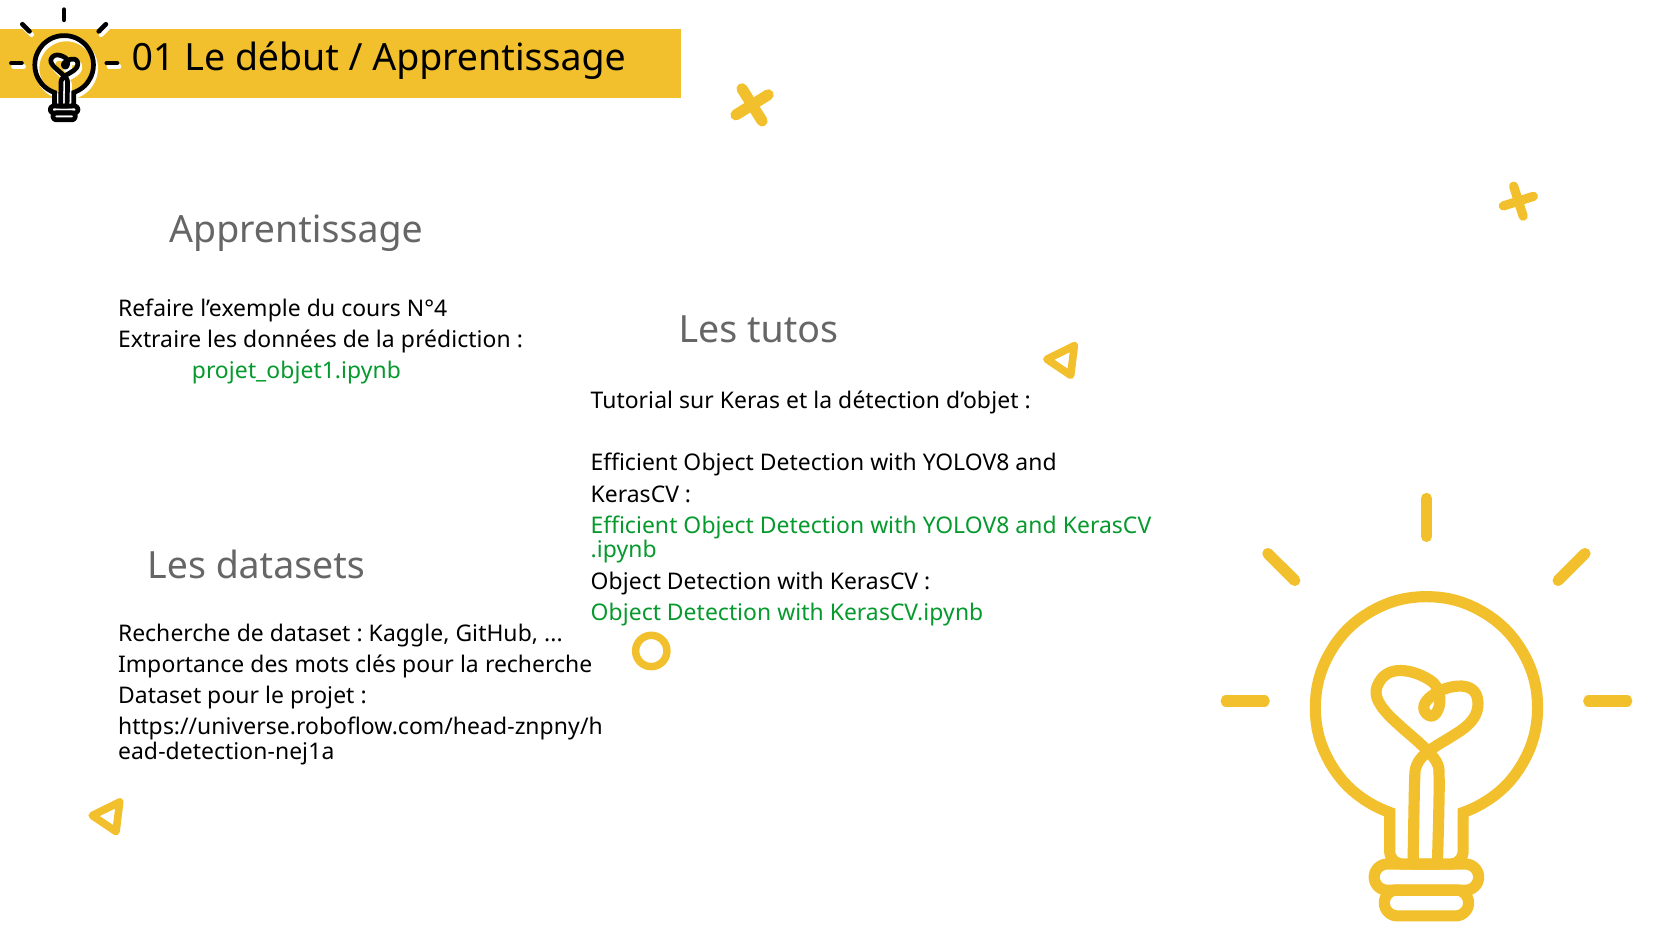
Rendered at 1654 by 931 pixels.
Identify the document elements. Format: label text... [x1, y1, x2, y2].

text_box Recherche de dataset : Kaggle, GitHub, ... Importance des mots clés pour la recherche Dataset pour le projet : https://universe.roboflow.com/head-znpny/head-detection-nej1a [118, 590, 607, 768]
title Les tutos [678, 301, 975, 355]
title 01 Le début / Apprentissage [131, 5, 680, 108]
title Apprentissage [169, 202, 466, 256]
title Les datasets [147, 537, 443, 590]
text_box Refaire l’exemple du cours N°4 Extraire les données de la prédiction : projet_objet1.ipynb [118, 265, 607, 443]
text_box Tutorial sur Keras et la détection d’objet : Efficient Object Detection with YOLOV8 and KerasCV : Efficient Object Detection with YOLOV8 and KerasCV.ipynb Object Detection with KerasCV : Object Detection with KerasCV.ipynb [590, 383, 1152, 634]
